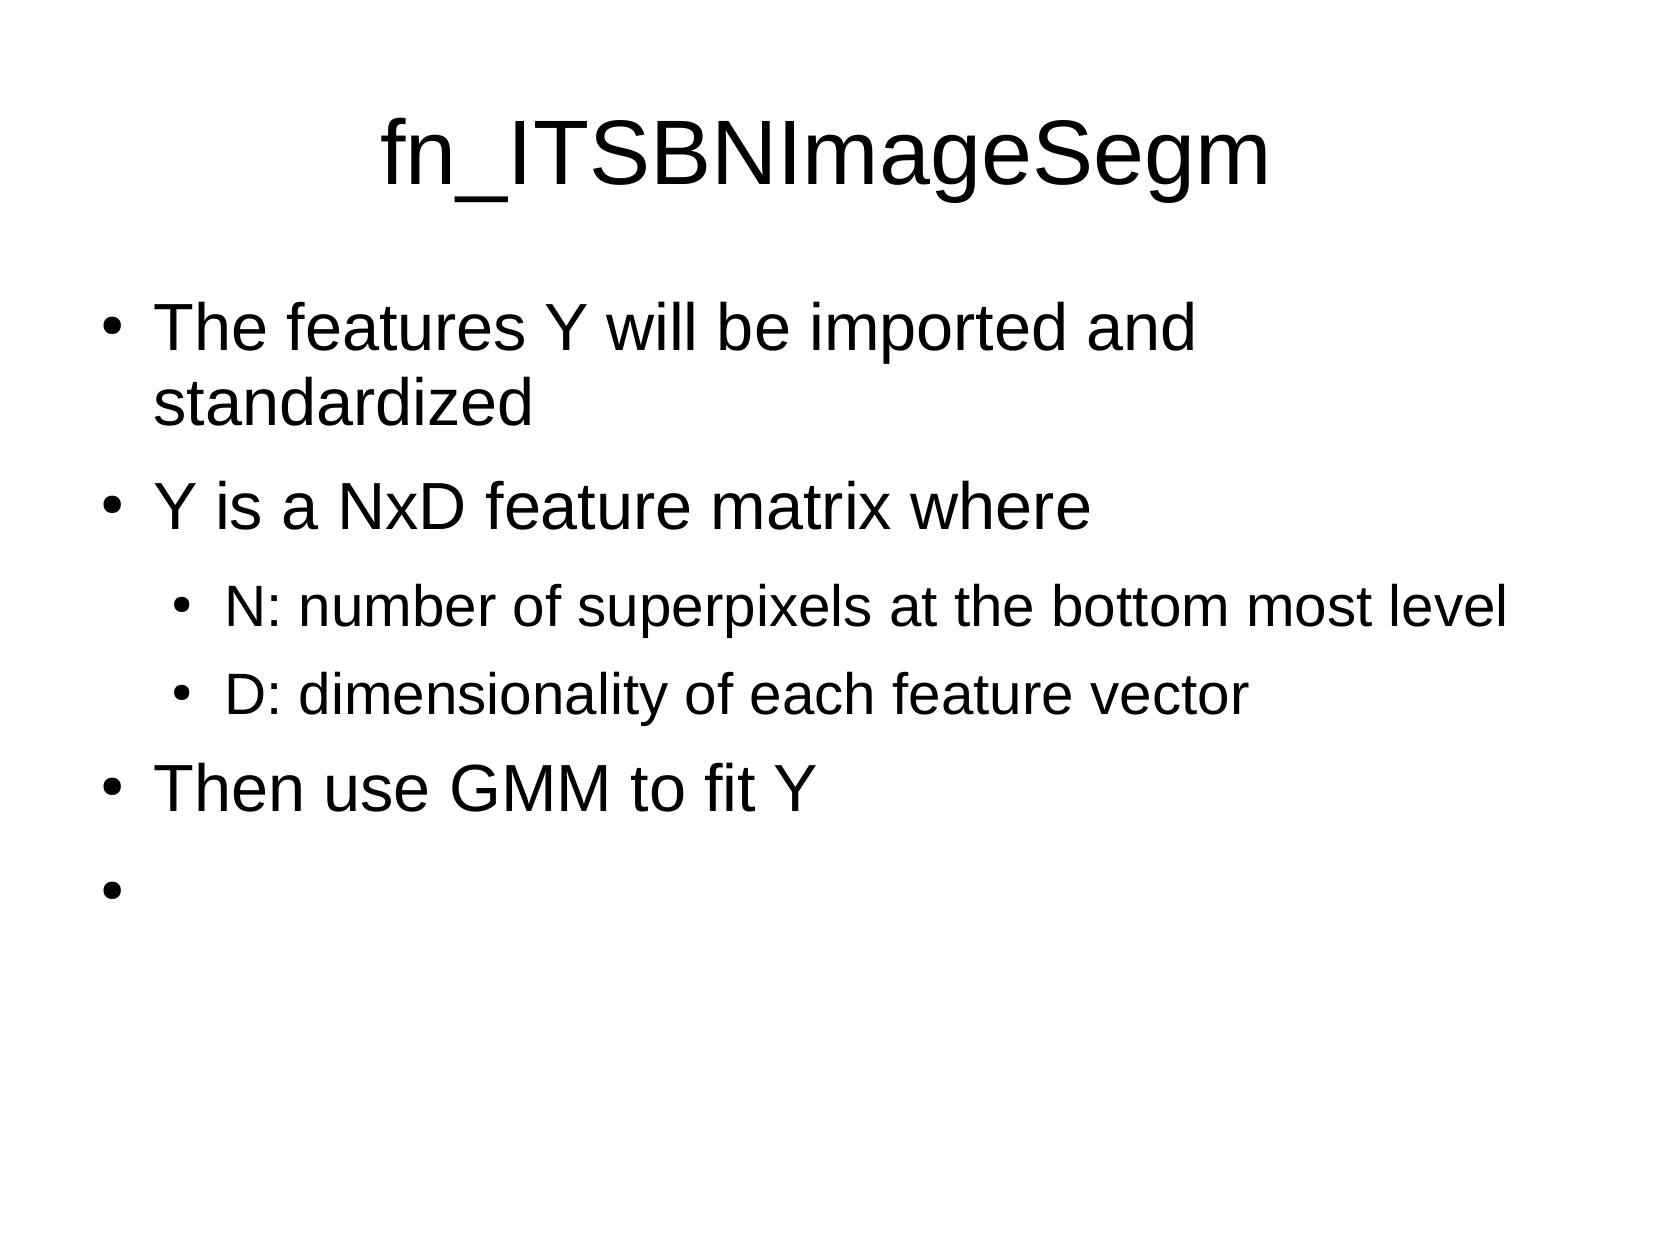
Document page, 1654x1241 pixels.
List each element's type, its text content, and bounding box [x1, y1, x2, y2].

title fn_ITSBNImageSegm [82, 56, 1571, 250]
list The features Y will be imported and standardized Y is a NxD feature matrix where N: number of superpixels at the bottom most level D: dimensionality of each feature vector Then use GMM to fit Y [82, 290, 1571, 1109]
